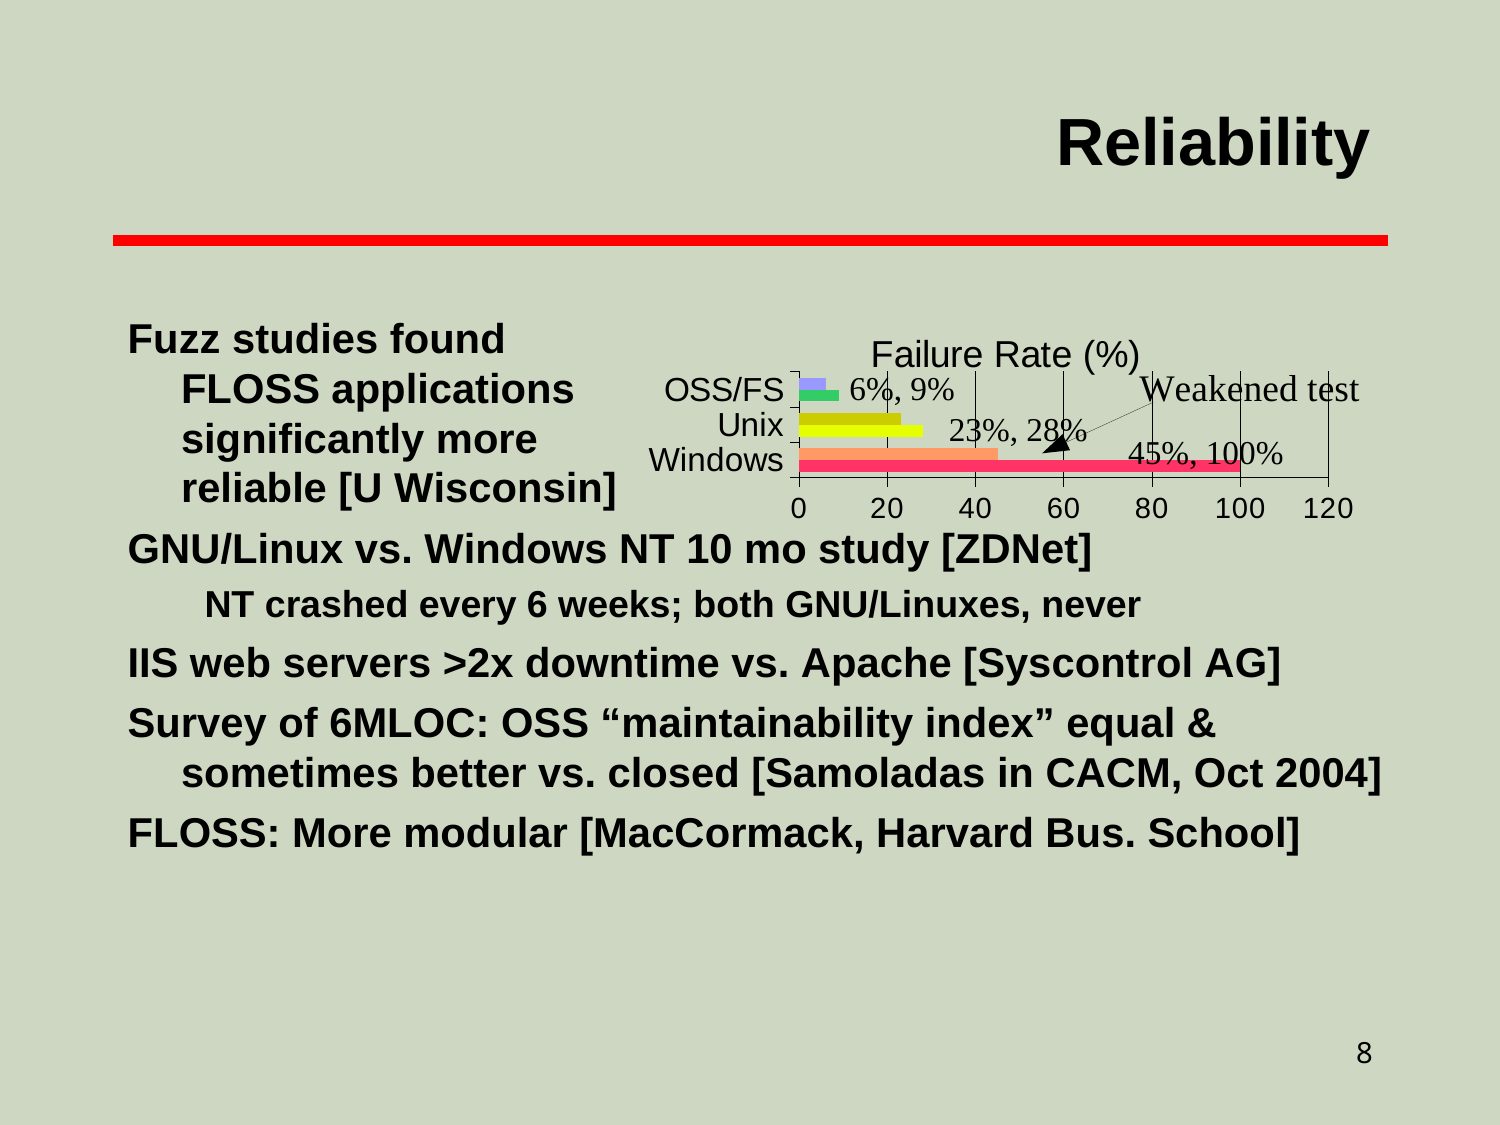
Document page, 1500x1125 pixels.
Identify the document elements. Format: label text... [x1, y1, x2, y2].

text_box 45%, 100% [1128, 432, 1282, 471]
title Reliability [90, 64, 1372, 215]
chart [614, 317, 1391, 544]
text_box Weakened test [1139, 365, 1440, 409]
list Fuzz studies found FLOSS applications significantly more reliable [U Wisconsin] GNU/Linux vs. Windows NT 10 mo study [ZDNet] NT crashed every 6 weeks; both GNU/Linuxes, never IIS web servers >2x downtime vs. Apache [Syscontrol AG] Survey of 6MLOC: OSS “maintainability index” equal & sometimes better vs. closed [Samoladas in CACM, Oct 2004] FLOSS: More modular [MacCormack, Harvard Bus. School] [110, 312, 1391, 1038]
text_box 6%, 9% [849, 368, 955, 407]
text_box 23%, 28% [948, 409, 1088, 448]
